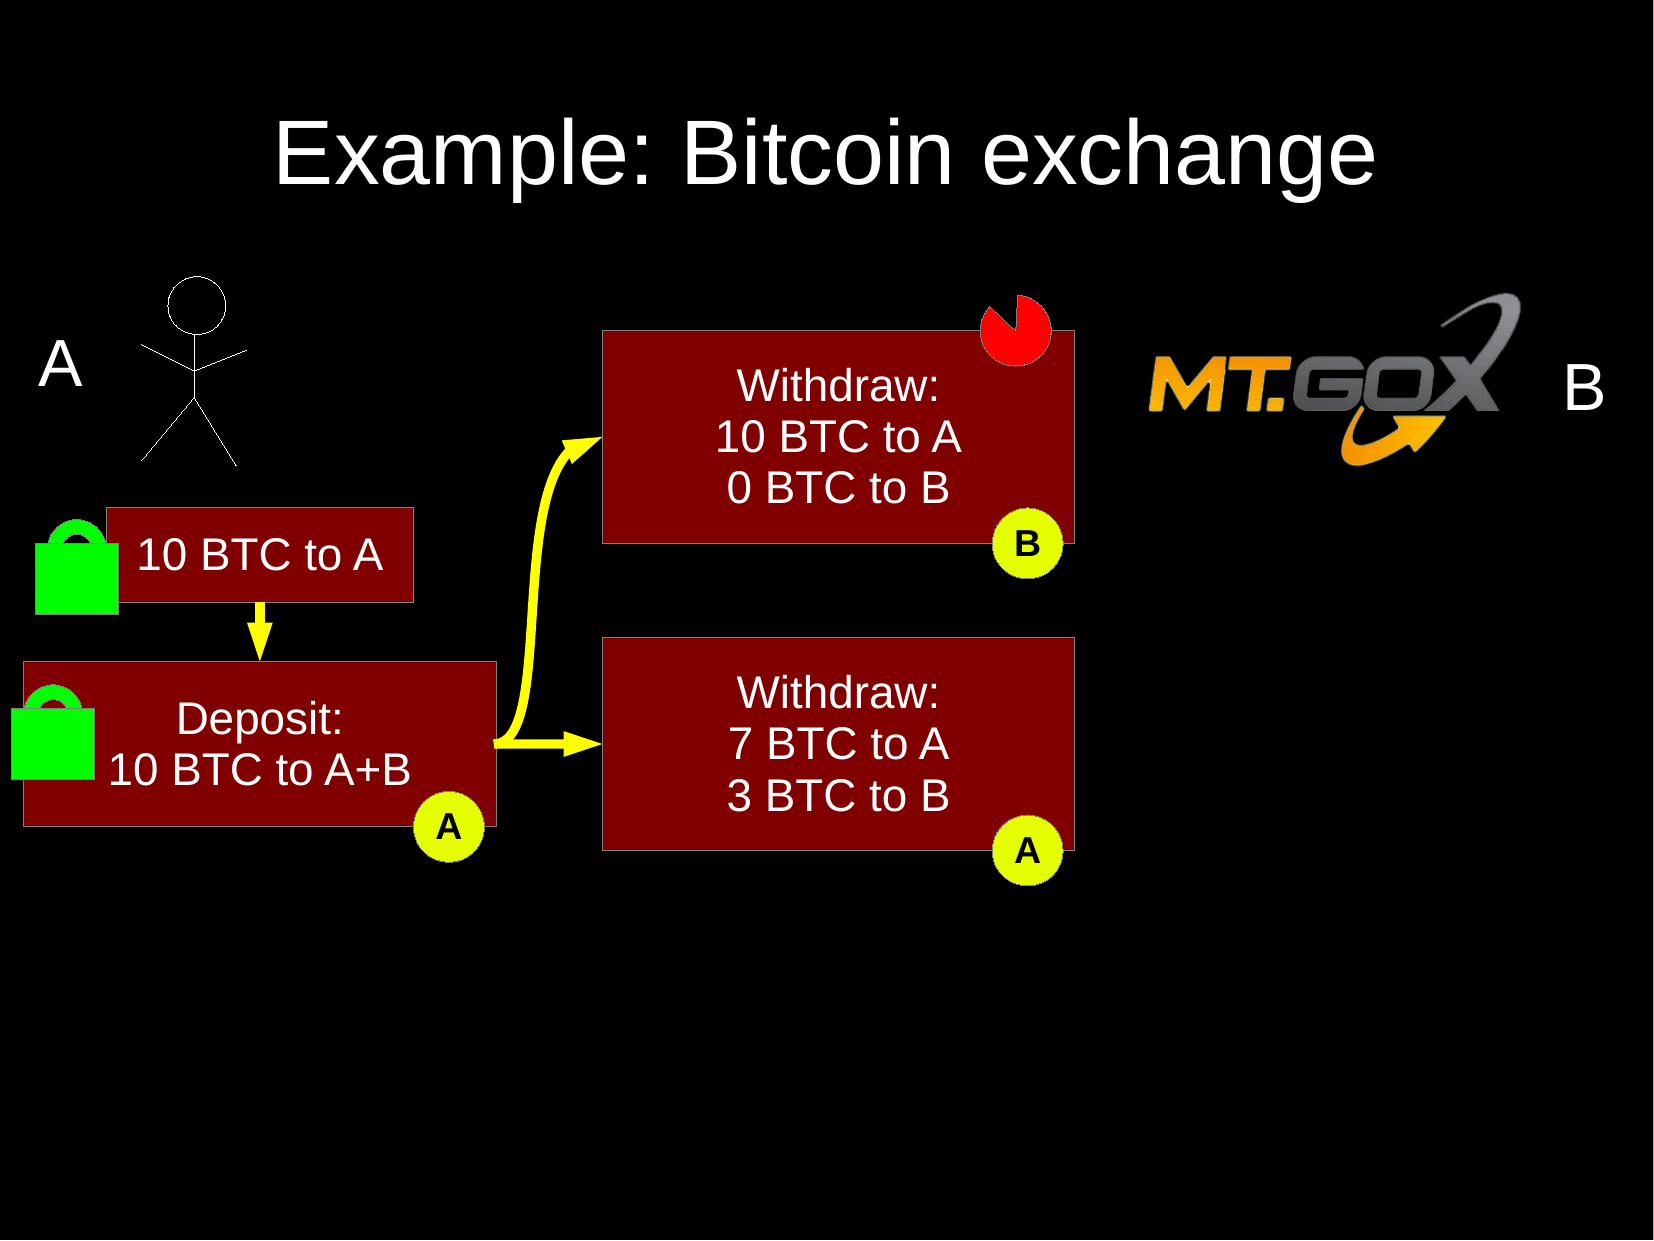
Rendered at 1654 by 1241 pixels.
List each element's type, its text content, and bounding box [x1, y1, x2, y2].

picture [1145, 285, 1524, 475]
text_box A [992, 814, 1064, 886]
text_box Withdraw: 7 BTC to A 3 BTC to B [602, 637, 1075, 851]
text_box A [23, 318, 98, 409]
text_box [980, 295, 1052, 367]
text_box [11, 684, 95, 780]
text_box A [413, 791, 485, 863]
text_box B [992, 507, 1064, 579]
text_box B [1547, 342, 1622, 432]
text_box Withdraw: 10 BTC to A 0 BTC to B [602, 330, 1075, 544]
text_box [35, 519, 119, 615]
text_box Deposit: 10 BTC to A+B [23, 661, 497, 827]
text_box 10 BTC to A [106, 507, 414, 603]
title Example: Bitcoin exchange [82, 49, 1571, 257]
